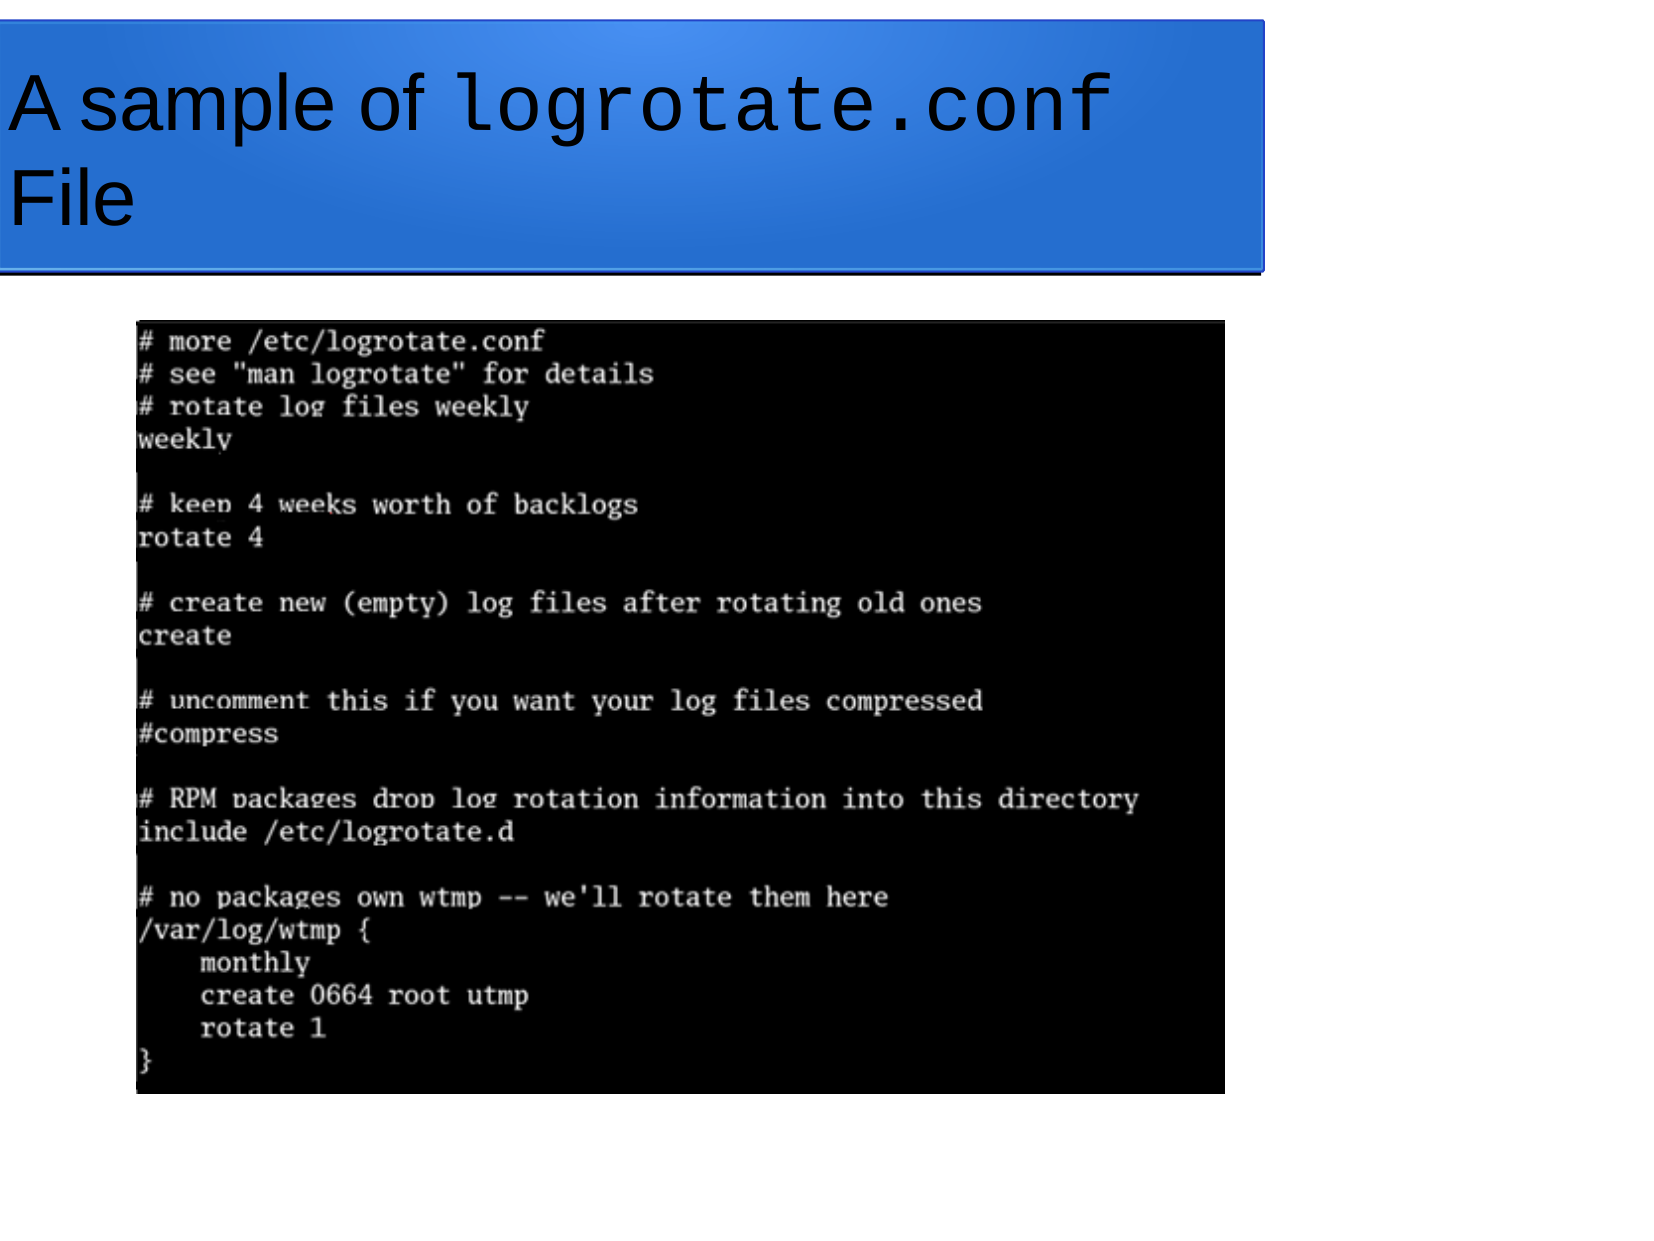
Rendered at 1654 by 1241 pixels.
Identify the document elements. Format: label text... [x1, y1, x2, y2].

picture [136, 320, 1225, 1094]
title A sample of logrotate.conf File [0, 42, 1225, 250]
